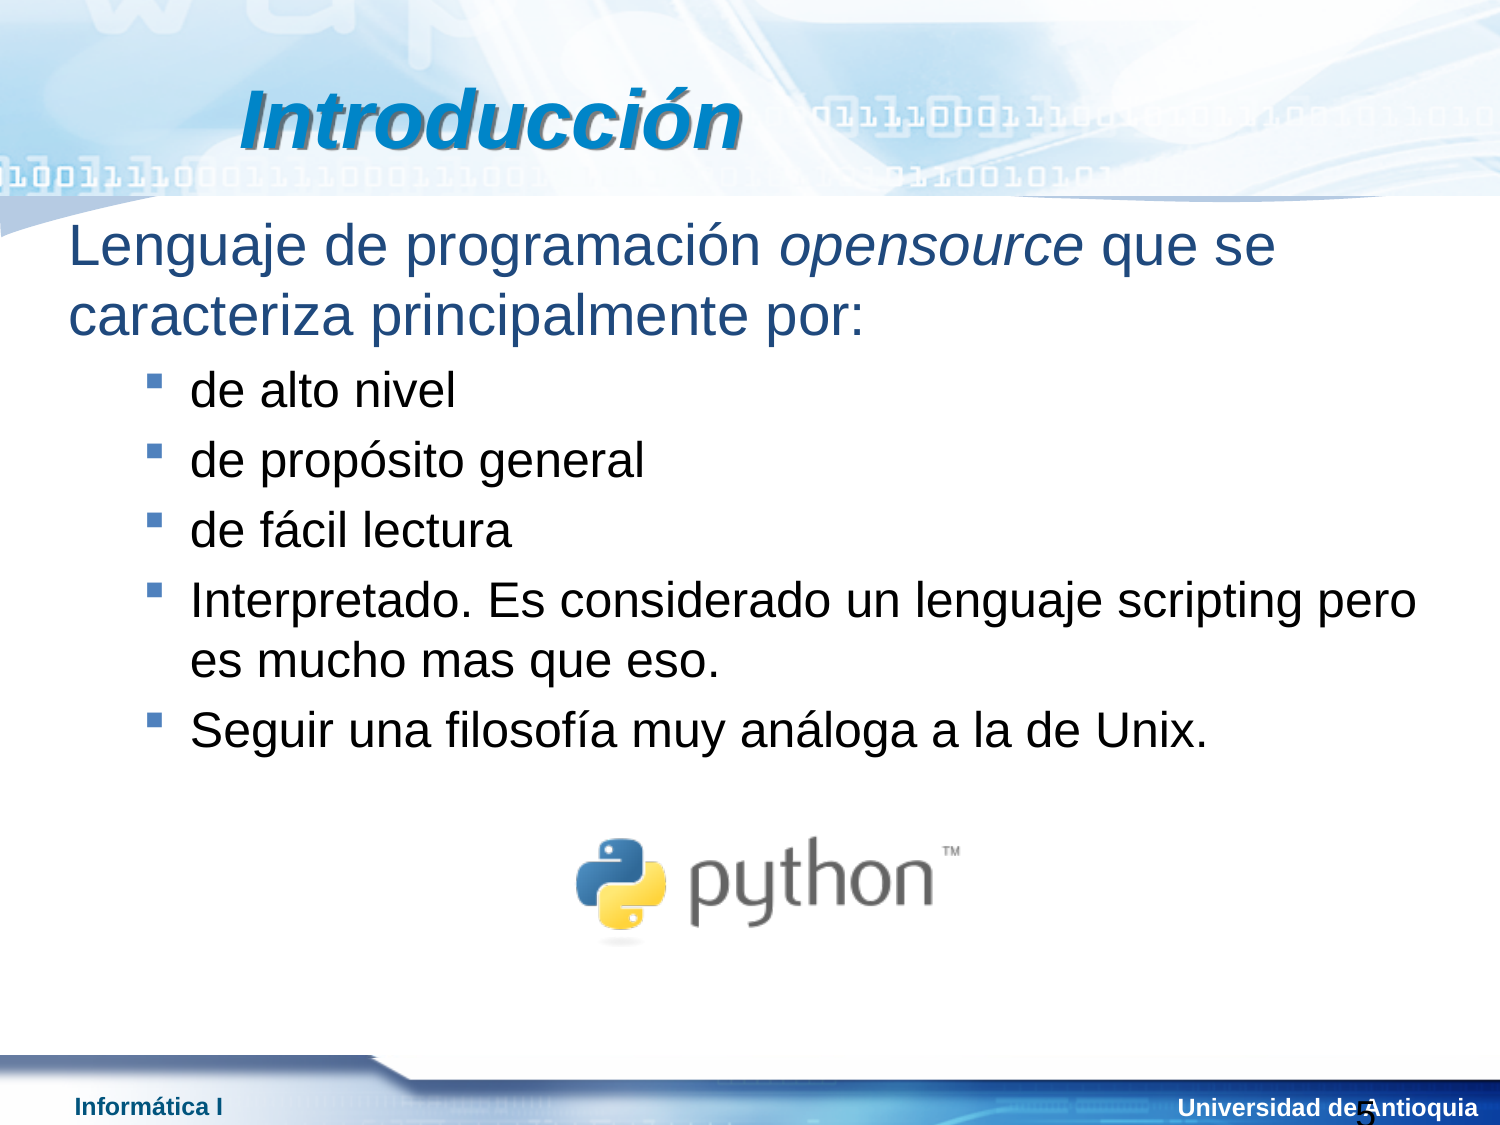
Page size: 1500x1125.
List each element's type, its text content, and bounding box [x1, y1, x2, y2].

picture [0, 1055, 1500, 1125]
title Introducción [224, 57, 1438, 150]
picture [0, 0, 1500, 196]
picture [1332, 1105, 1337, 1114]
picture [572, 834, 964, 950]
list Lenguaje de programación opensource que se caracteriza principalmente por: de alto nivel de propósito general de fácil lectura Interpretado. Es considerado un lenguaje scripting pero es mucho mas que eso. Seguir una filosofía muy análoga a la de Unix. [53, 200, 1459, 1047]
slide_number <número> [1340, 1082, 1500, 1125]
